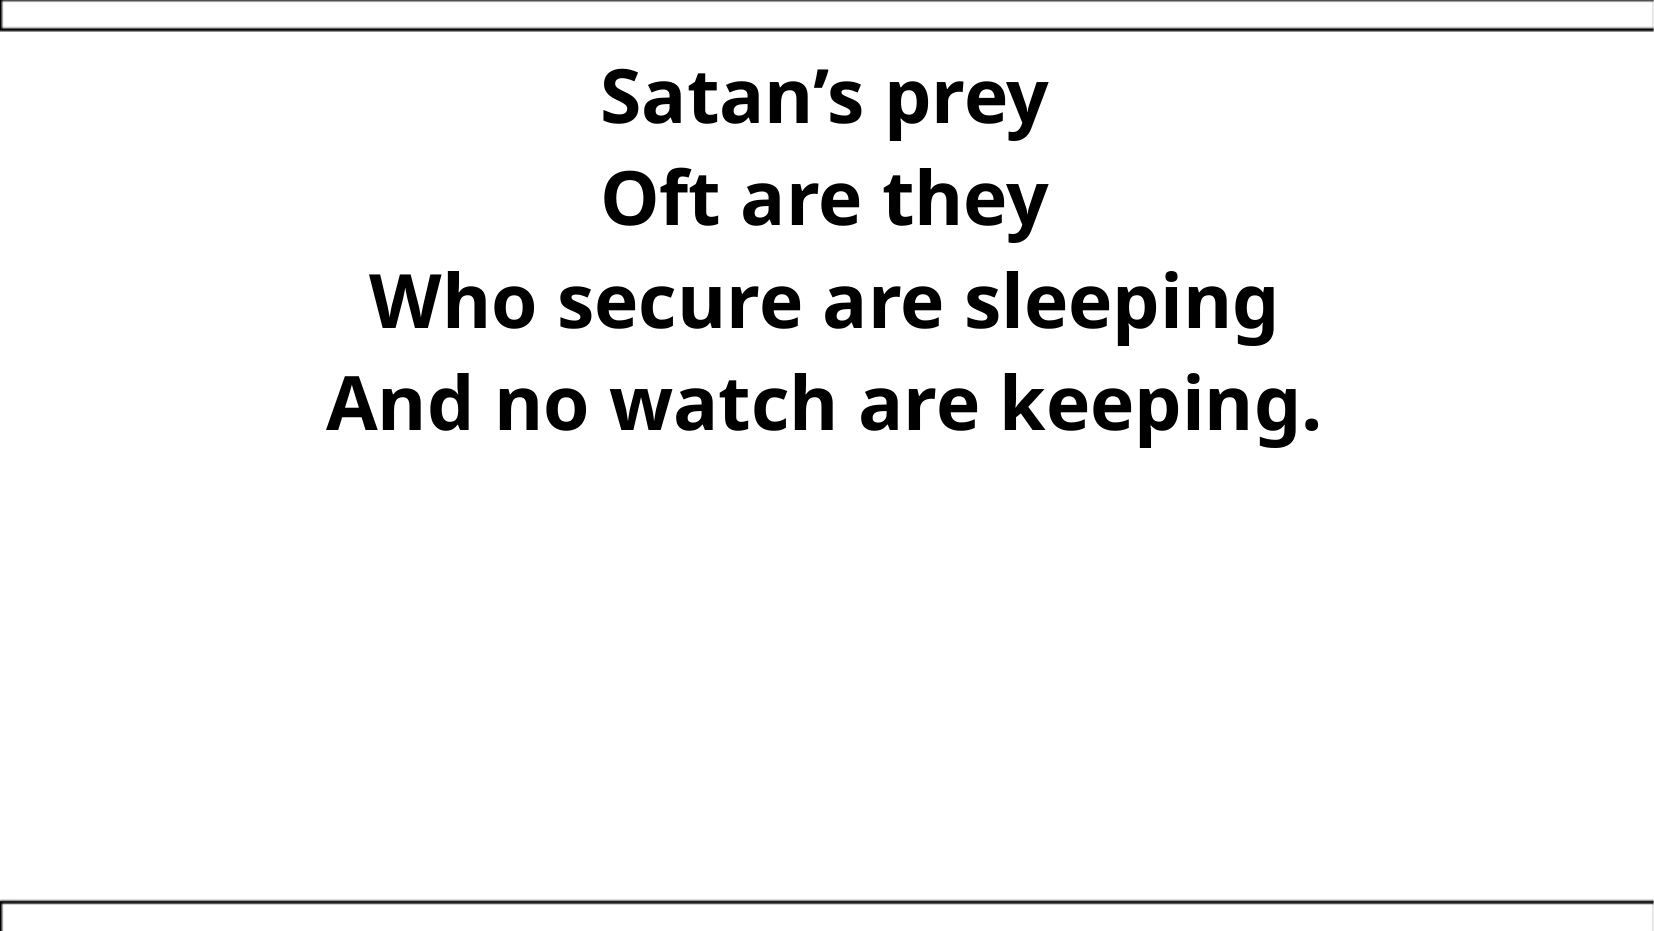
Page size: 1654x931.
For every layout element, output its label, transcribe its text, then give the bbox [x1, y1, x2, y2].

text_box Satan’s prey Oft are they Who secure are sleeping And no watch are keeping. [90, 35, 1561, 451]
picture [0, 0, 1654, 931]
